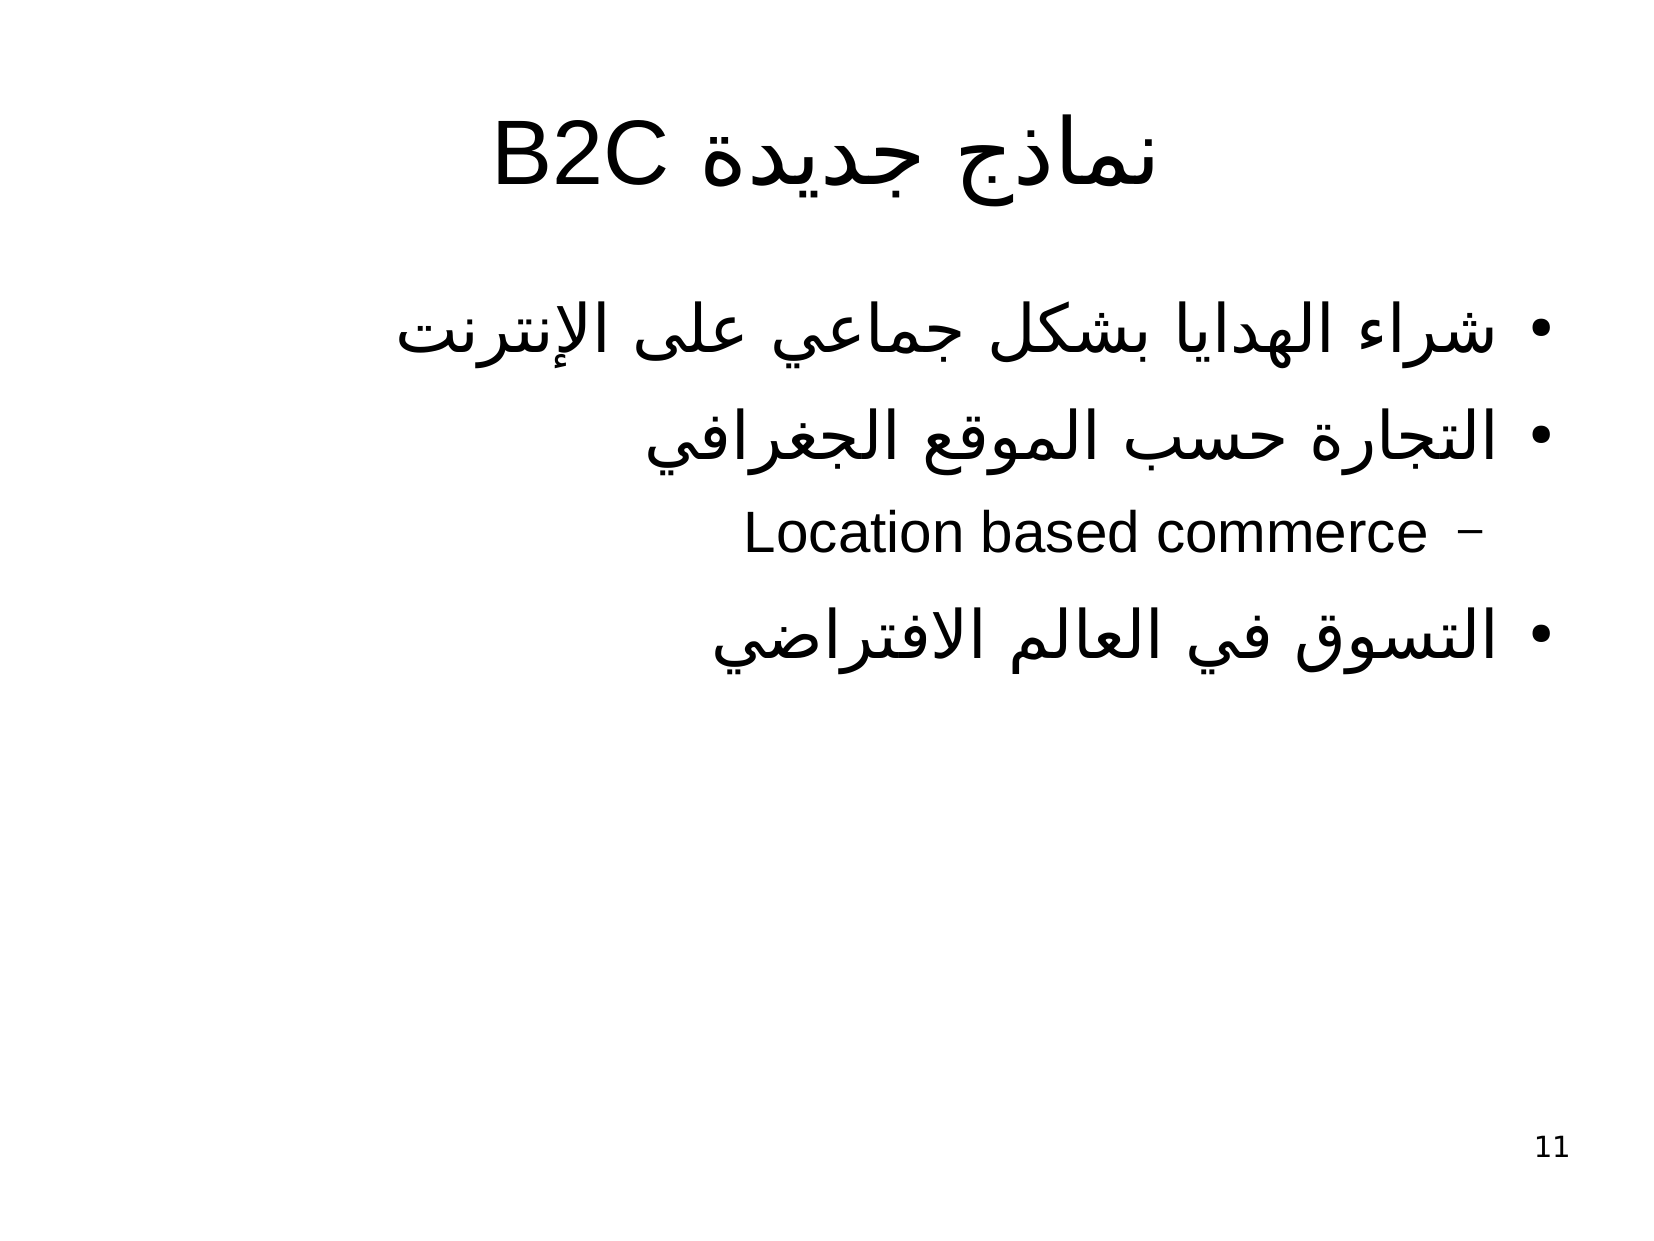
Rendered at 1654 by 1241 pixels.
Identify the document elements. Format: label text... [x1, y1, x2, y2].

list شراء الهدايا بشكل جماعي على الإنترنت التجارة حسب الموقع الجغرافي Location based commerce التسوق في العالم الافتراضي [82, 290, 1571, 1010]
title نماذج جديدة B2C [82, 49, 1571, 257]
